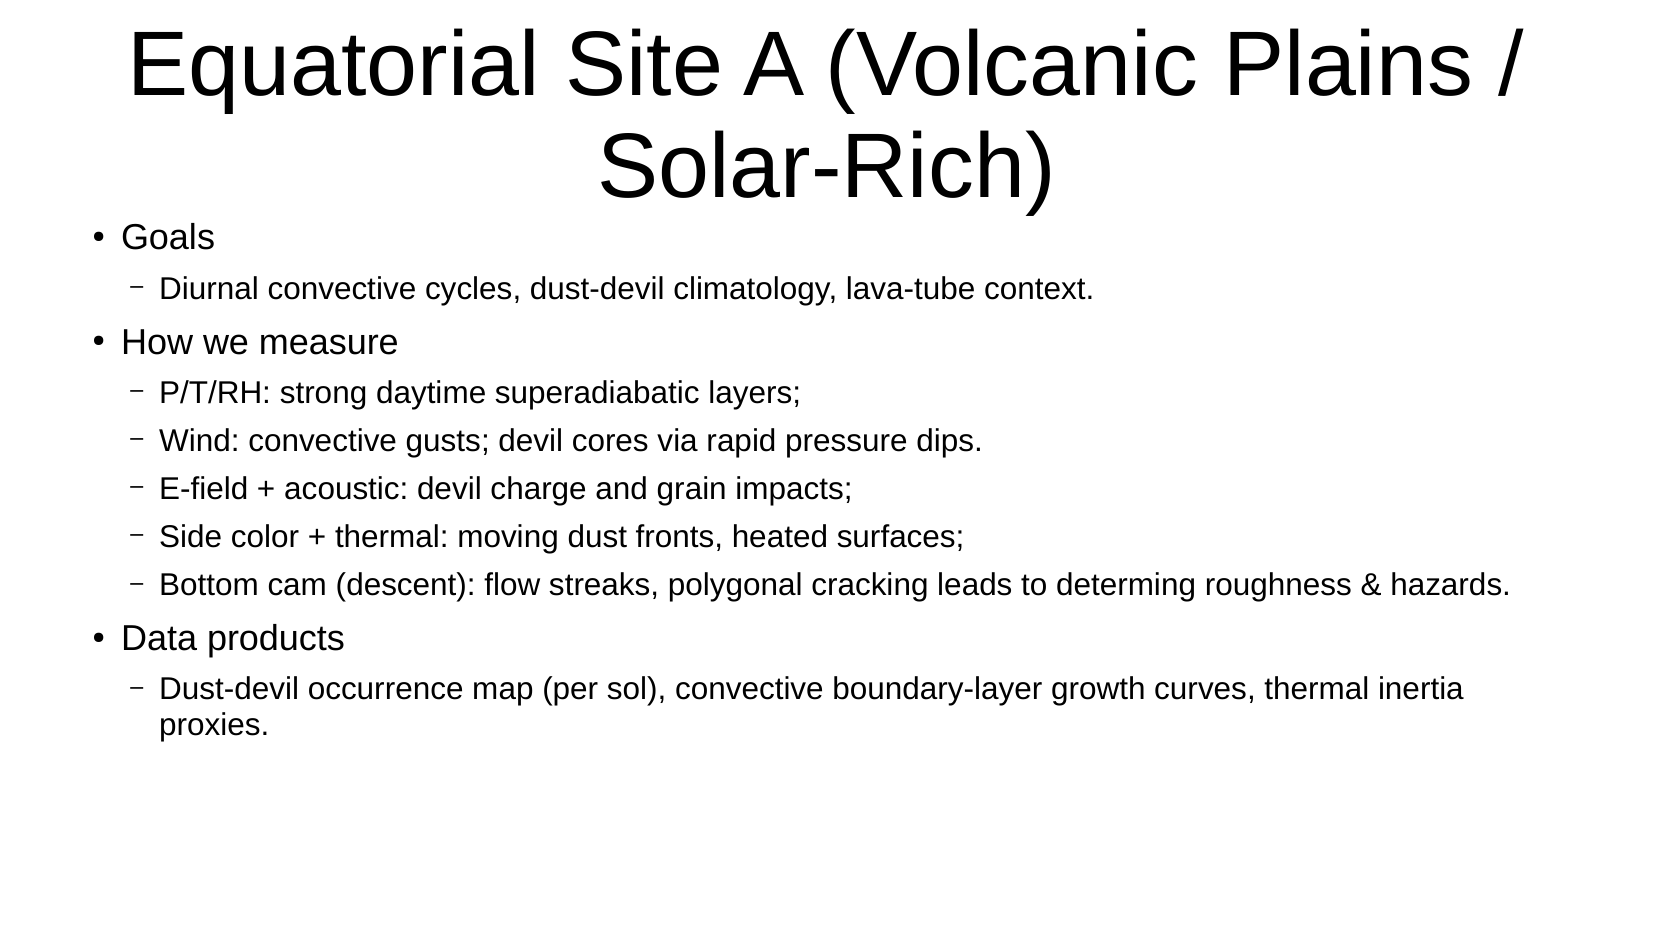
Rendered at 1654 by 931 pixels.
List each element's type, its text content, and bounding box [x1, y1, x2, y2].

title Equatorial Site A (Volcanic Plains / Solar-Rich) [82, 12, 1571, 217]
list Goals Diurnal convective cycles, dust-devil climatology, lava-tube context. How we measure P/T/RH: strong daytime superadiabatic layers; Wind: convective gusts; devil cores via rapid pressure dips. E-field + acoustic: devil charge and grain impacts; Side color + thermal: moving dust fronts, heated surfaces; Bottom cam (descent): flow streaks, polygonal cracking leads to determing roughness & hazards. Data products Dust-devil occurrence map (per sol), convective boundary-layer growth curves, thermal inertia proxies. [82, 217, 1571, 758]
